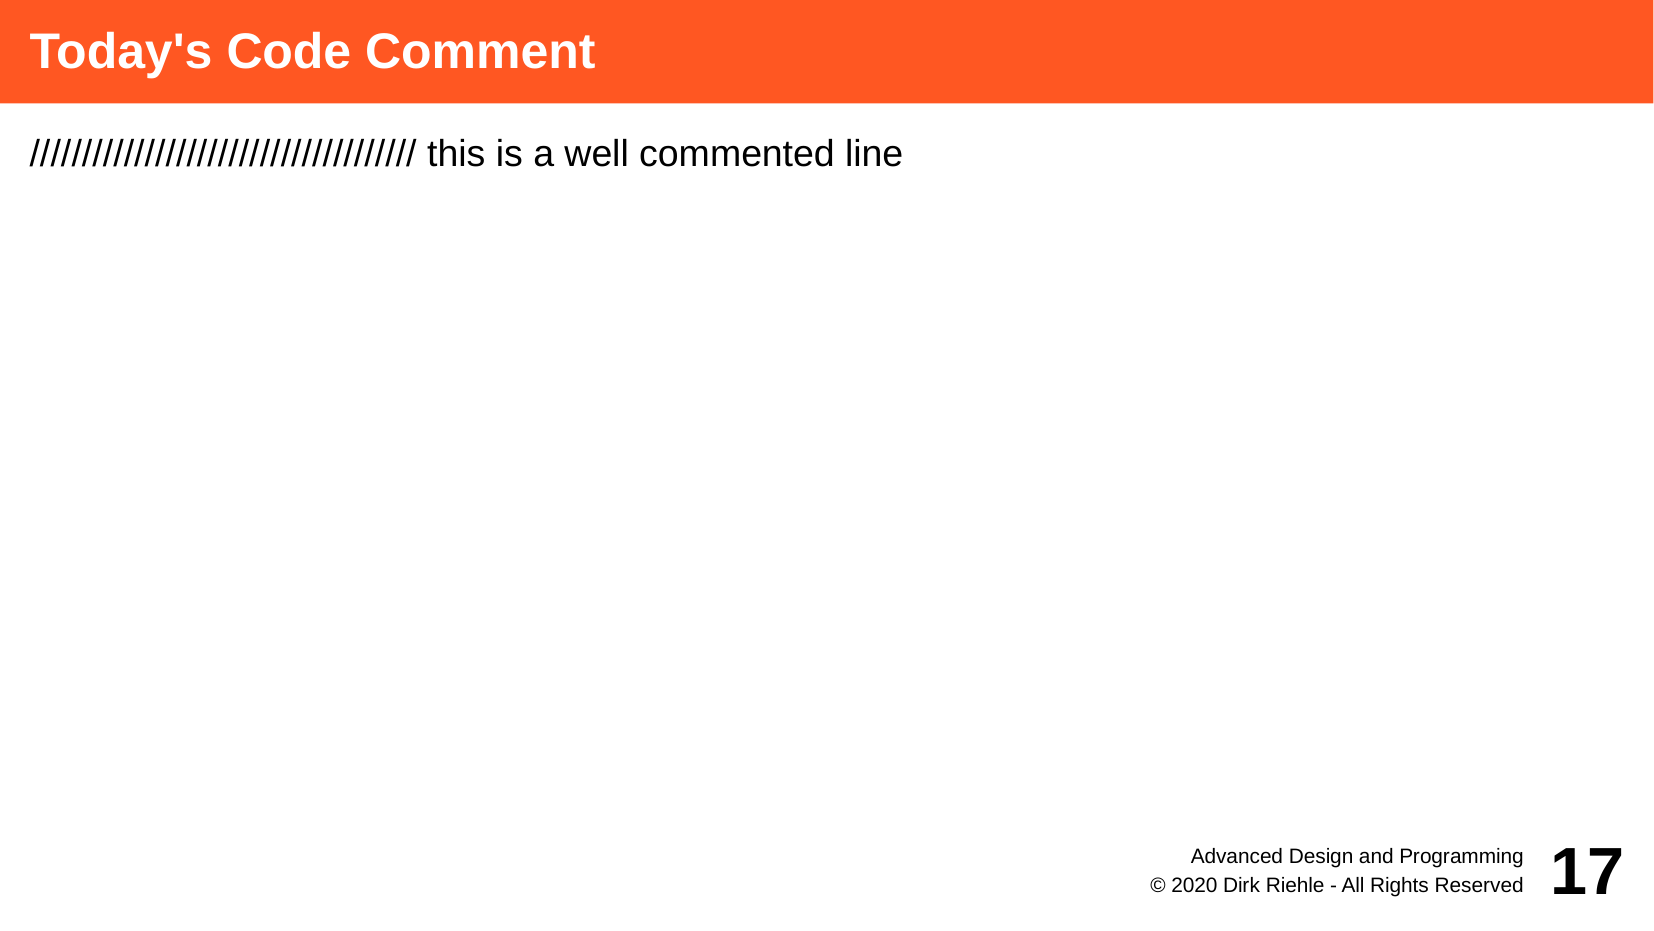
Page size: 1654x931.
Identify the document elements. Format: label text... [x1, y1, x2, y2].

title Today's Code Comment [0, 0, 1654, 104]
list ///////////////////////////////////// this is a well commented line [29, 132, 1625, 813]
